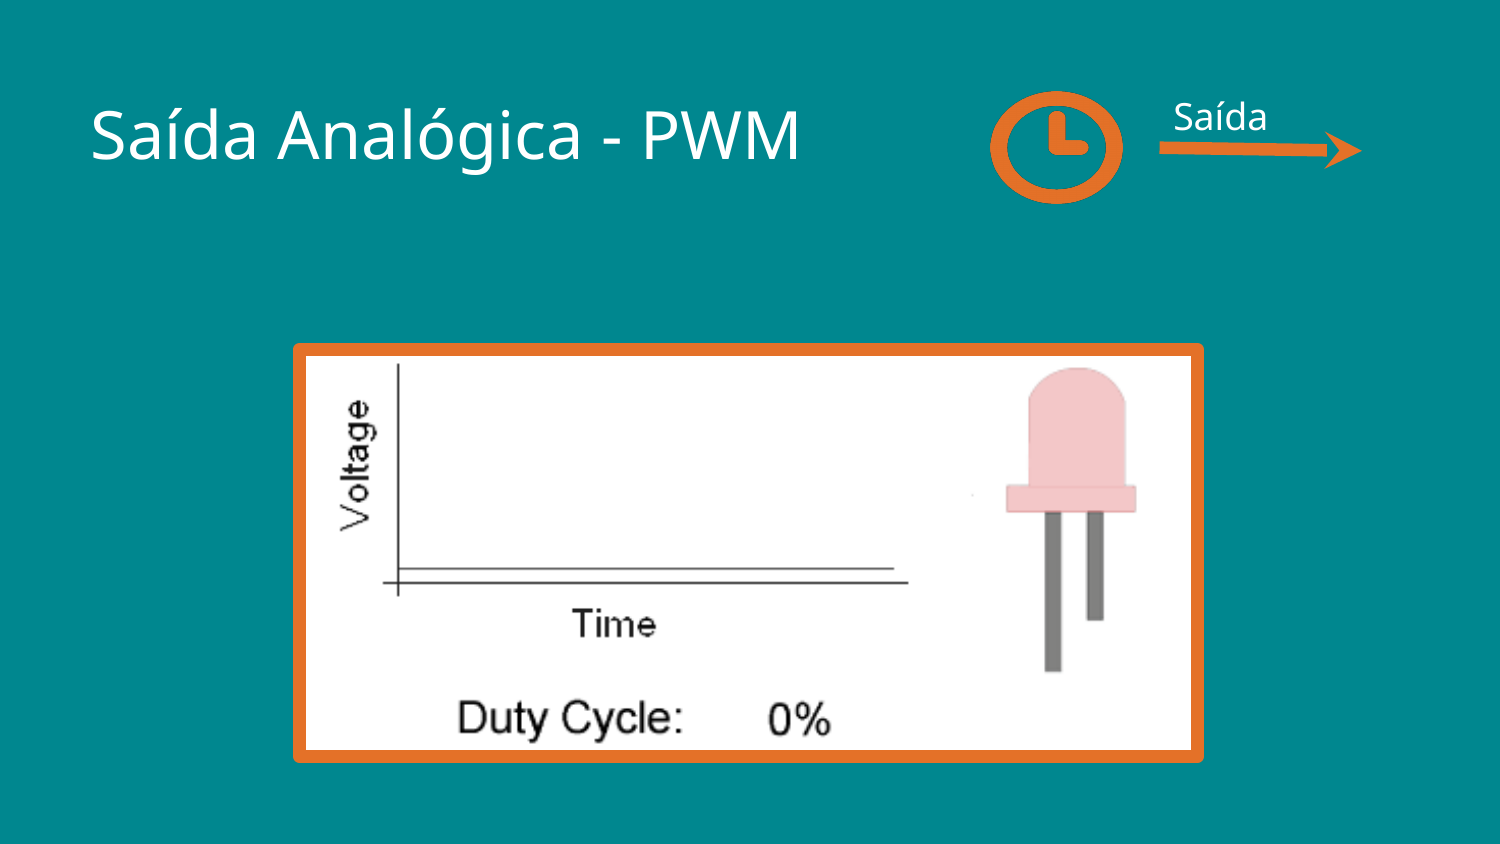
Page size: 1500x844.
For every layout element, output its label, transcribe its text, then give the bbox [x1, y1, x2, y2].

picture [306, 356, 1191, 750]
title Saída [1158, 77, 1290, 139]
picture [990, 91, 1123, 204]
title Saída Analógica - PWM [75, 77, 1425, 204]
